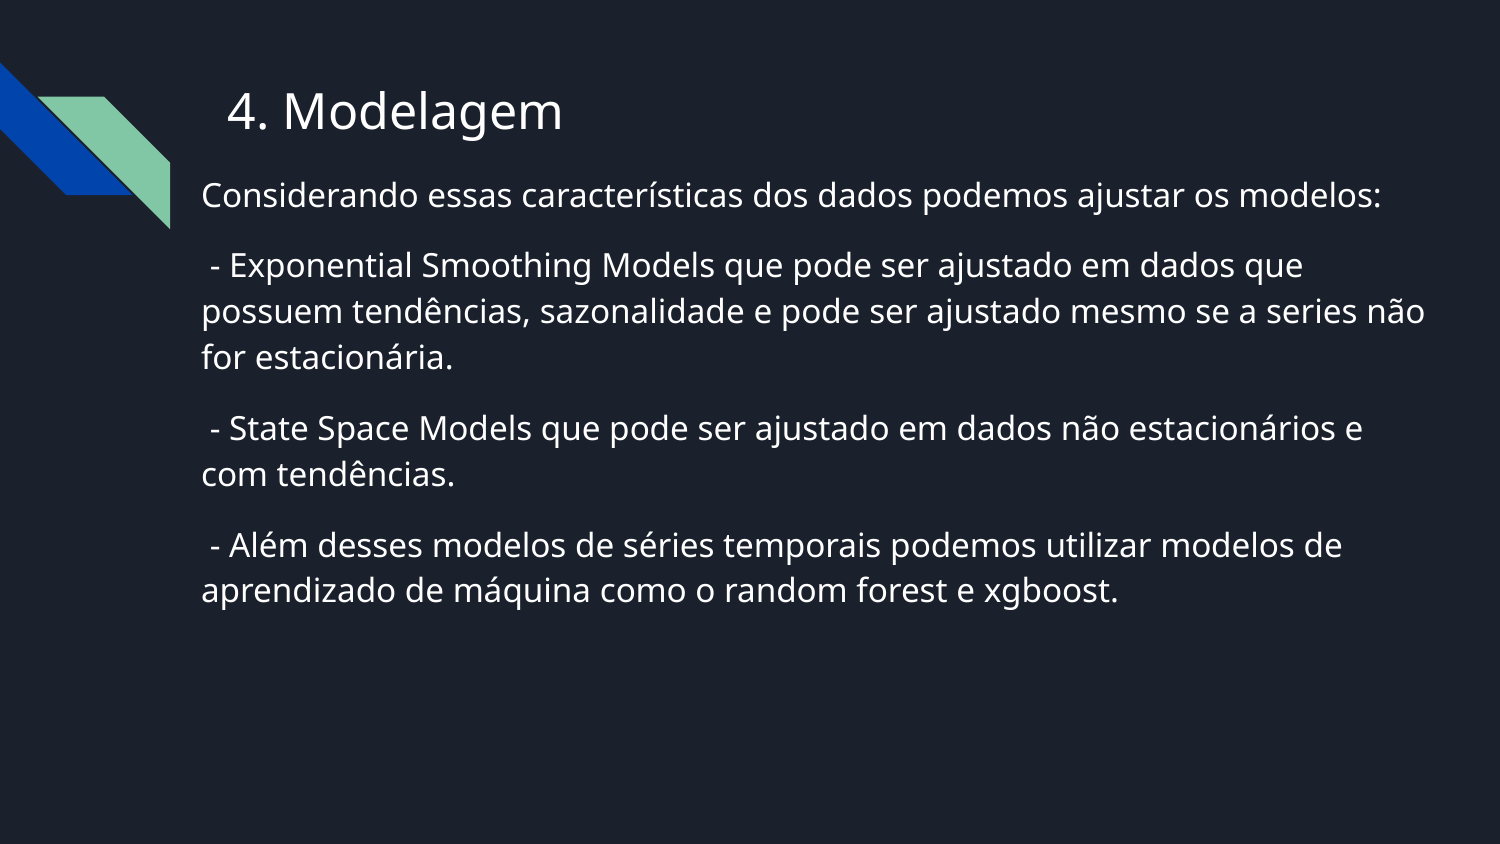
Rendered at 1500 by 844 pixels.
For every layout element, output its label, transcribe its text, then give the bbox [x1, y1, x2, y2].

list Considerando essas características dos dados podemos ajustar os modelos: - Exponential Smoothing Models que pode ser ajustado em dados que possuem tendências, sazonalidade e pode ser ajustado mesmo se a series não for estacionária. - State Space Models que pode ser ajustado em dados não estacionários e com tendências. - Além desses modelos de séries temporais podemos utilizar modelos de aprendizado de máquina como o random forest e xgboost. [186, 152, 1447, 818]
title 4. Modelagem [212, 64, 1368, 152]
